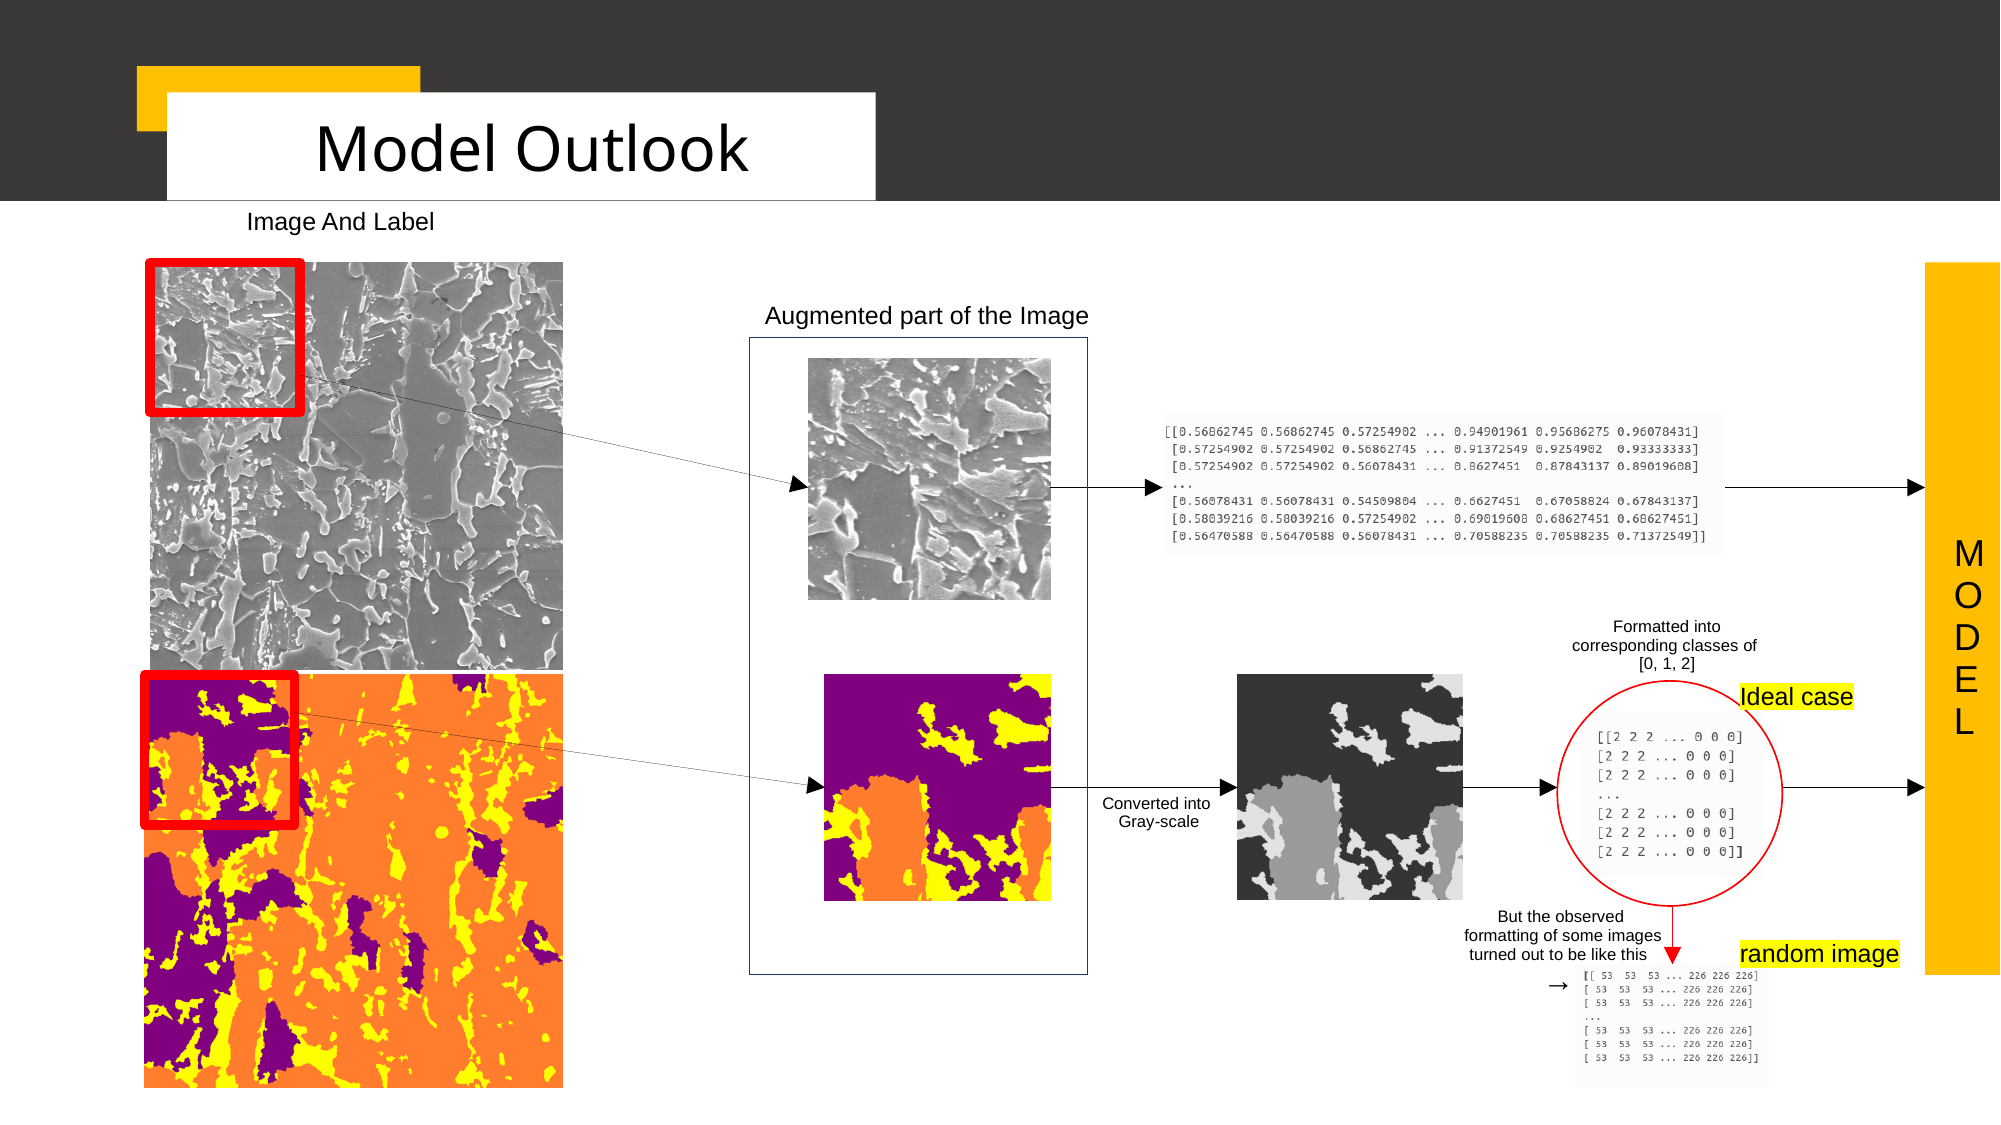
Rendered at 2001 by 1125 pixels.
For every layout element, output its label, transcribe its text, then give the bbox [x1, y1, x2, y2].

picture [149, 680, 290, 820]
picture [1756, 718, 1763, 727]
picture [144, 714, 563, 1088]
picture [0, 0, 2000, 201]
picture [305, 262, 563, 432]
text_box Formatted into corresponding classes of [0, 1, 2] [1557, 609, 1801, 681]
picture [1749, 860, 1763, 876]
picture [1575, 964, 1769, 1088]
picture [150, 377, 563, 671]
picture [1580, 712, 1763, 876]
text_box random image [1725, 932, 1915, 976]
picture [1237, 674, 1463, 901]
text_box M O D E L [1939, 525, 2000, 750]
text_box Converted into Gray-scale [1087, 786, 1256, 839]
text_box Augmented part of the Image [750, 294, 1106, 338]
picture [824, 674, 1051, 901]
text_box [1925, 262, 2000, 975]
picture [1580, 712, 1589, 723]
text_box Image And Label [231, 200, 451, 244]
text_box Model Outlook [299, 101, 766, 192]
picture [1162, 412, 1726, 557]
picture [155, 267, 295, 408]
picture [1580, 864, 1591, 876]
picture [299, 674, 563, 750]
text_box But the observed formatting of some images turned out to be like this → [1444, 900, 1688, 1006]
text_box [136, 66, 876, 201]
text_box Ideal case [1725, 675, 1870, 718]
picture [808, 358, 1051, 601]
